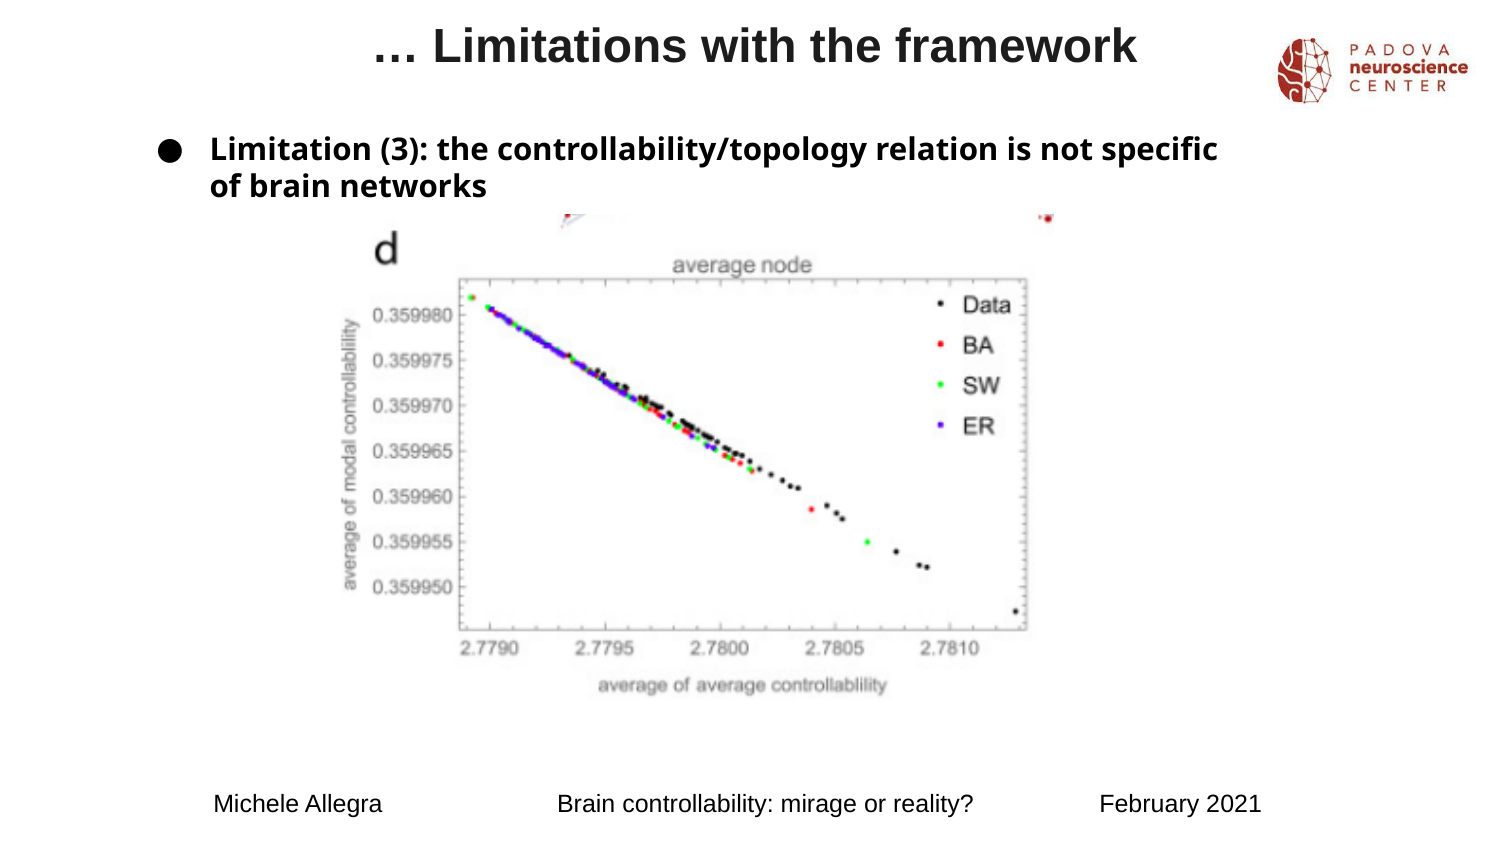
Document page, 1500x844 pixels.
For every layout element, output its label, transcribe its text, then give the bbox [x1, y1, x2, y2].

picture [317, 214, 1054, 717]
picture [1268, 10, 1476, 123]
text_box Michele Allegra Brain controllability: mirage or reality? February 2021 [64, 776, 1415, 828]
text_box … Limitations with the framework [74, 0, 1436, 95]
text_box Limitation (3): the controllability/topology relation is not specific of brain networks [119, 95, 1251, 749]
